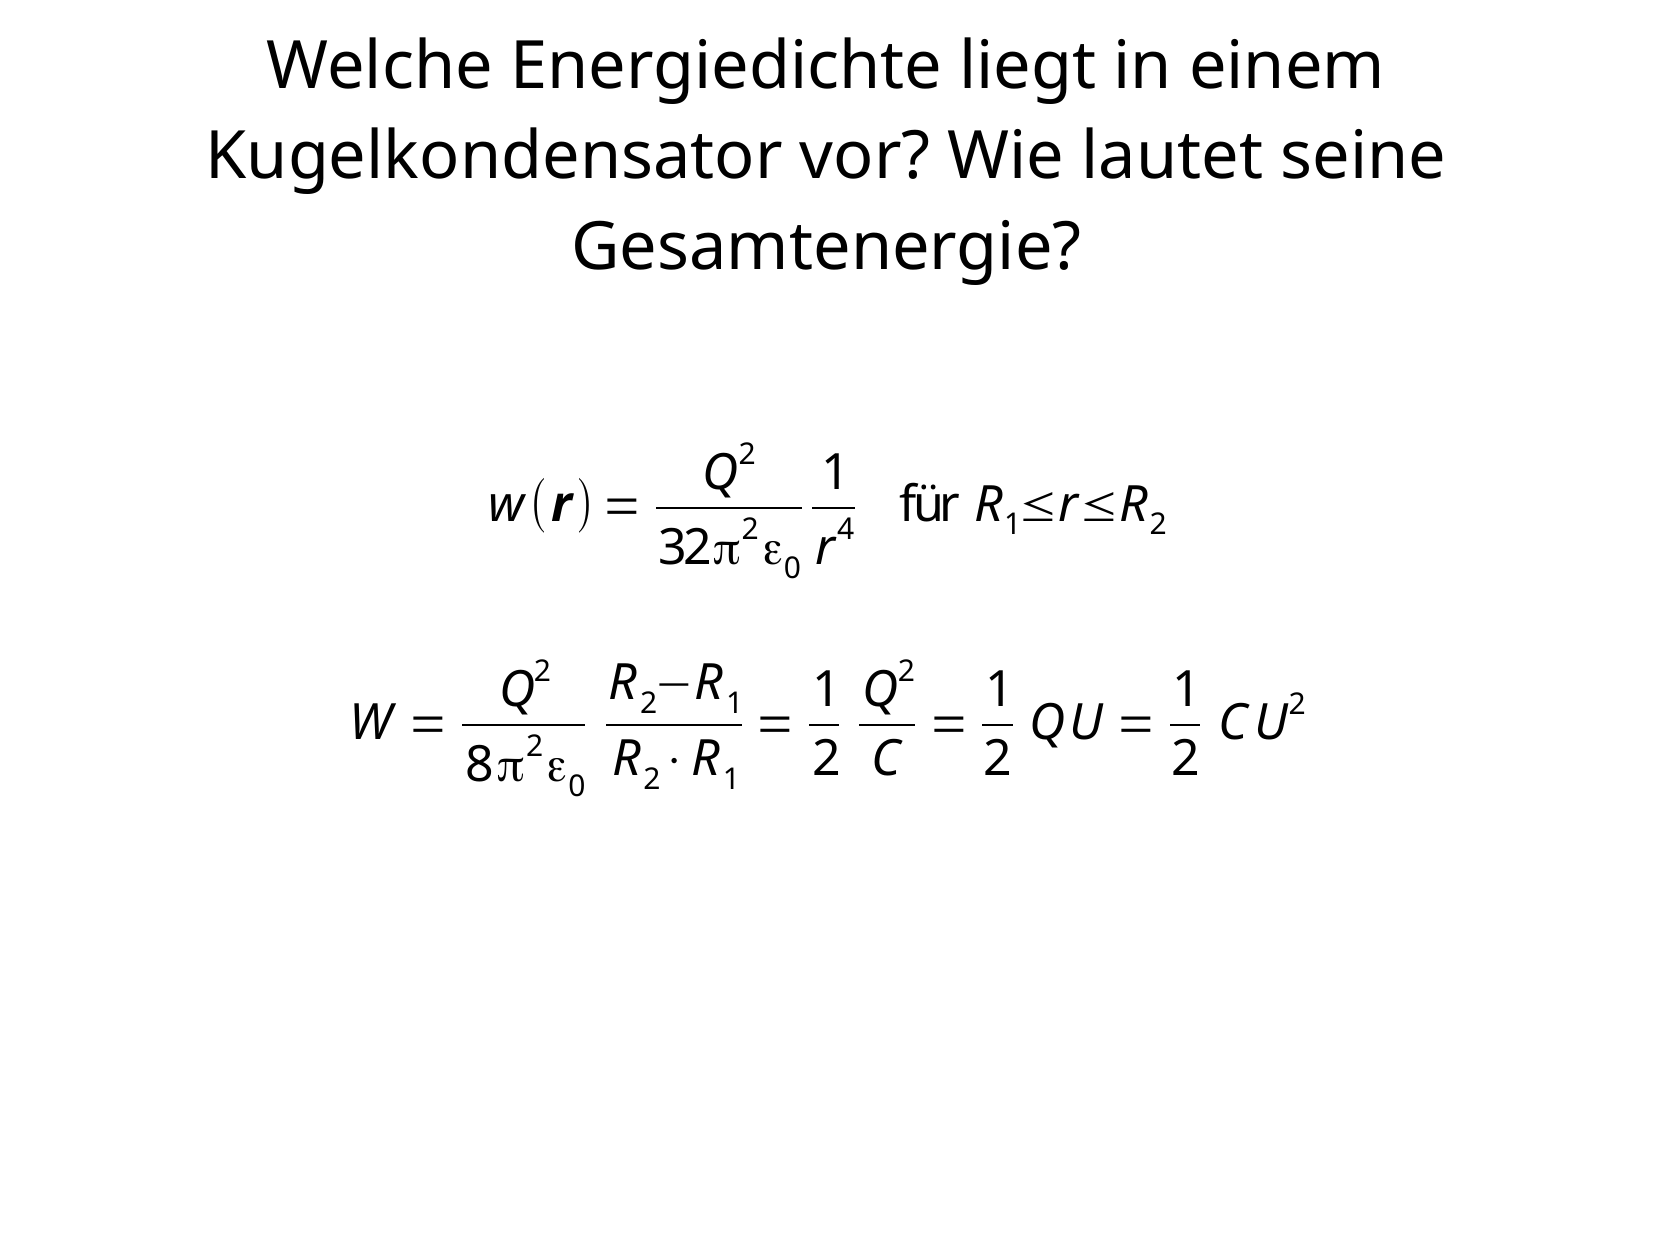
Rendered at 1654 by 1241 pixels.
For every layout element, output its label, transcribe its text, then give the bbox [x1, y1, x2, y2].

title Welche Energiedichte liegt in einem Kugelkondensator vor? Wie lautet seine Gesamtenergie? [82, 19, 1571, 287]
chart [343, 436, 1311, 804]
